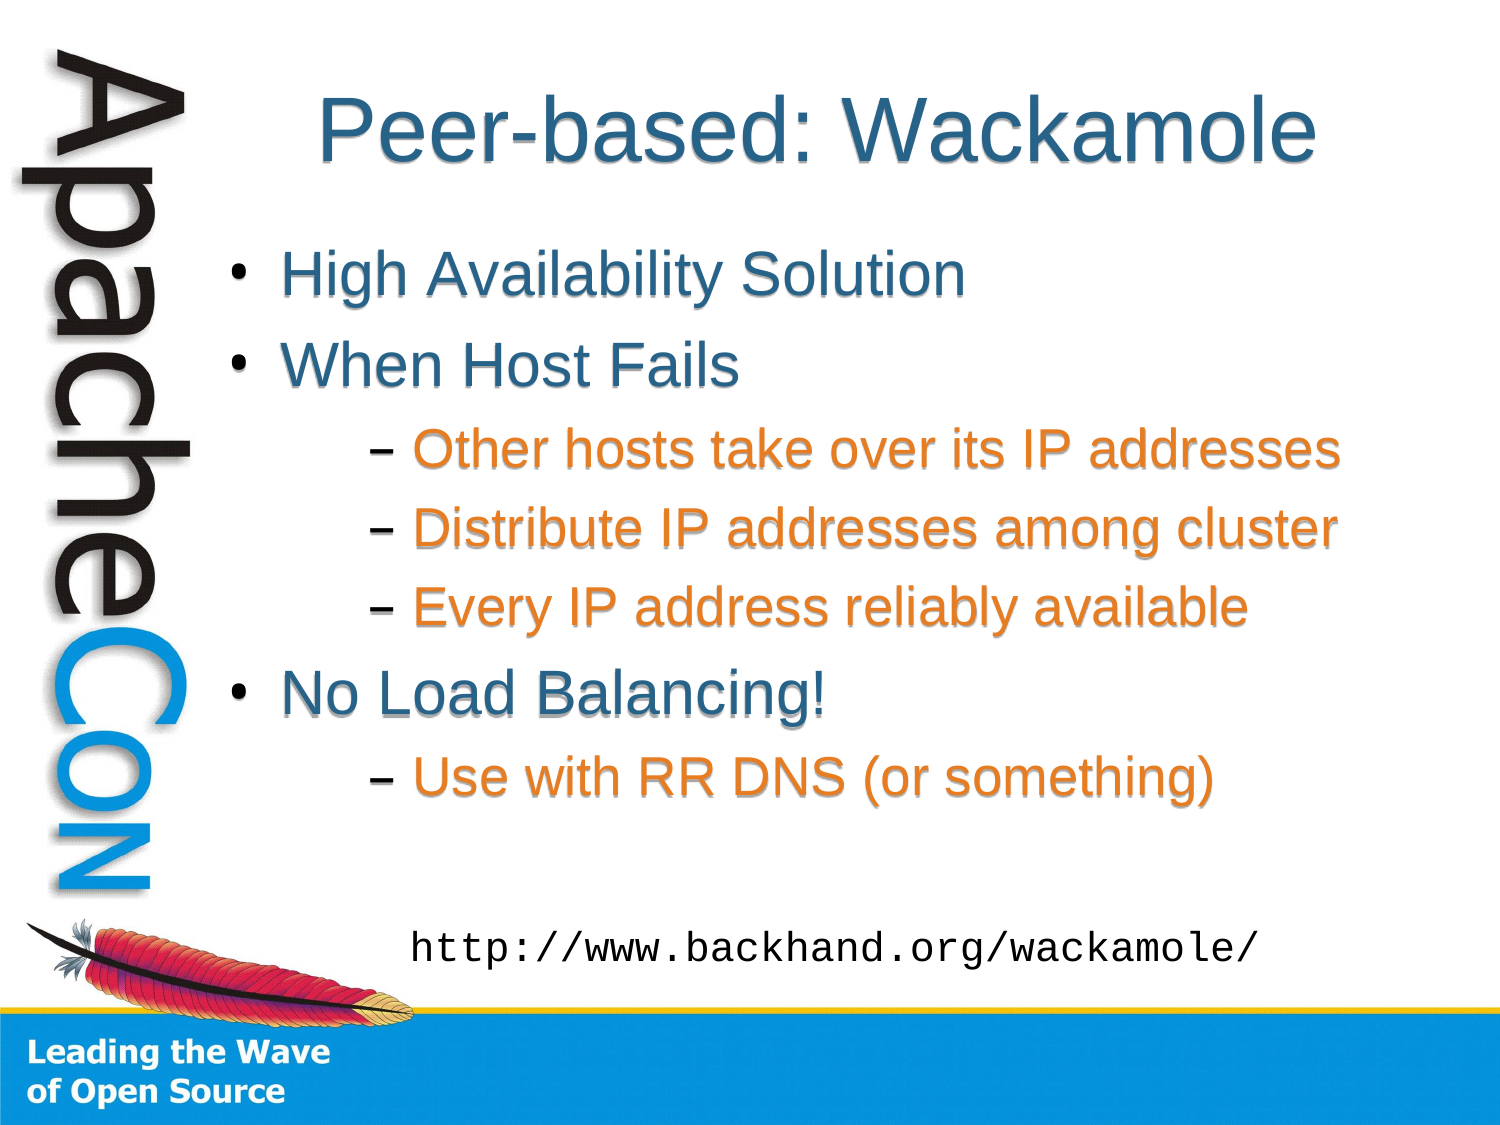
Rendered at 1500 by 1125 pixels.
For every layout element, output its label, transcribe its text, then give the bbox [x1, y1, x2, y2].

text_box http://www.backhand.org/wackamole/ [394, 913, 1275, 978]
title Peer-based: Wackamole [212, 62, 1426, 188]
list High Availability Solution When Host Fails Other hosts take over its IP addresses Distribute IP addresses among cluster Every IP address reliably available No Load Balancing! Use with RR DNS (or something) [212, 224, 1426, 913]
